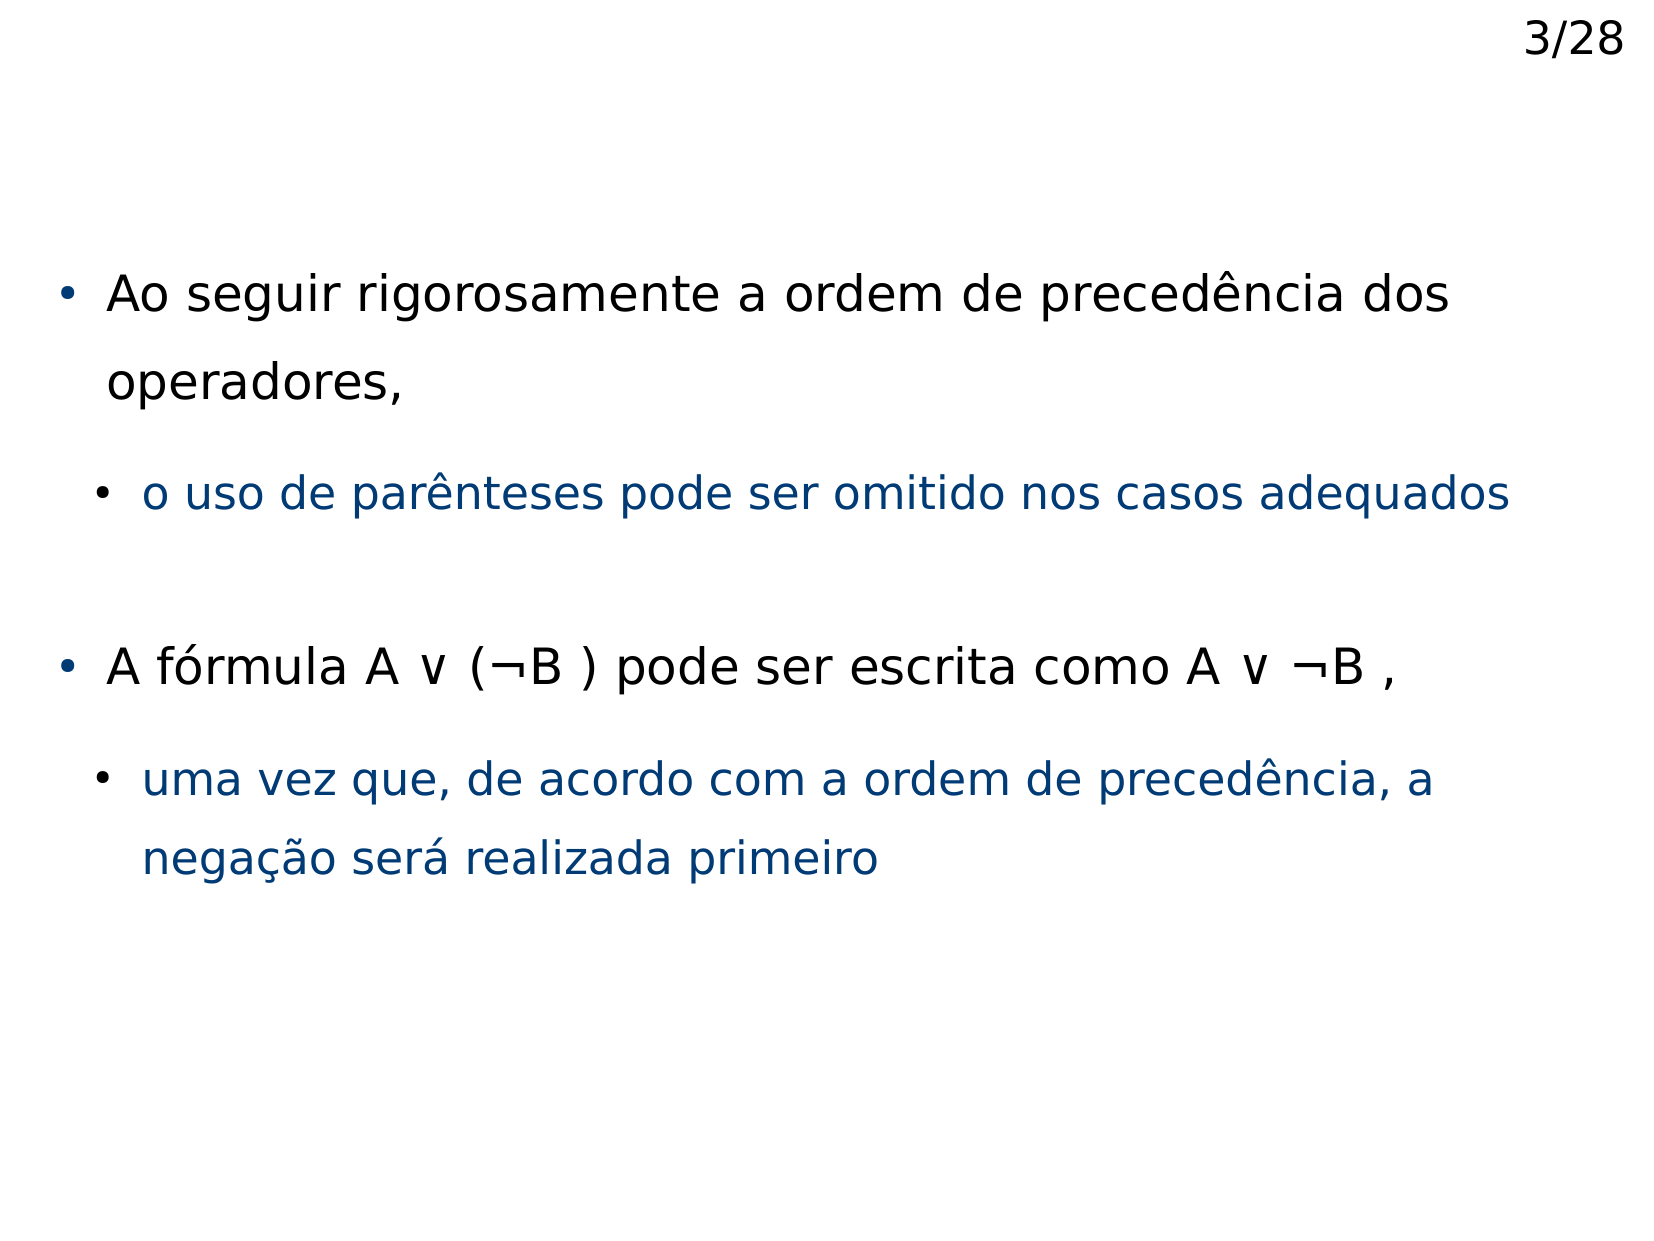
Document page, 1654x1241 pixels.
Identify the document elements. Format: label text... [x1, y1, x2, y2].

list Ao seguir rigorosamente a ordem de precedência dos operadores, o uso de parênteses pode ser omitido nos casos adequados A fórmula A ∨ (¬B ) pode ser escrita como A ∨ ¬B , uma vez que, de acordo com a ordem de precedência, a negação será realizada primeiro [59, 236, 1625, 1211]
